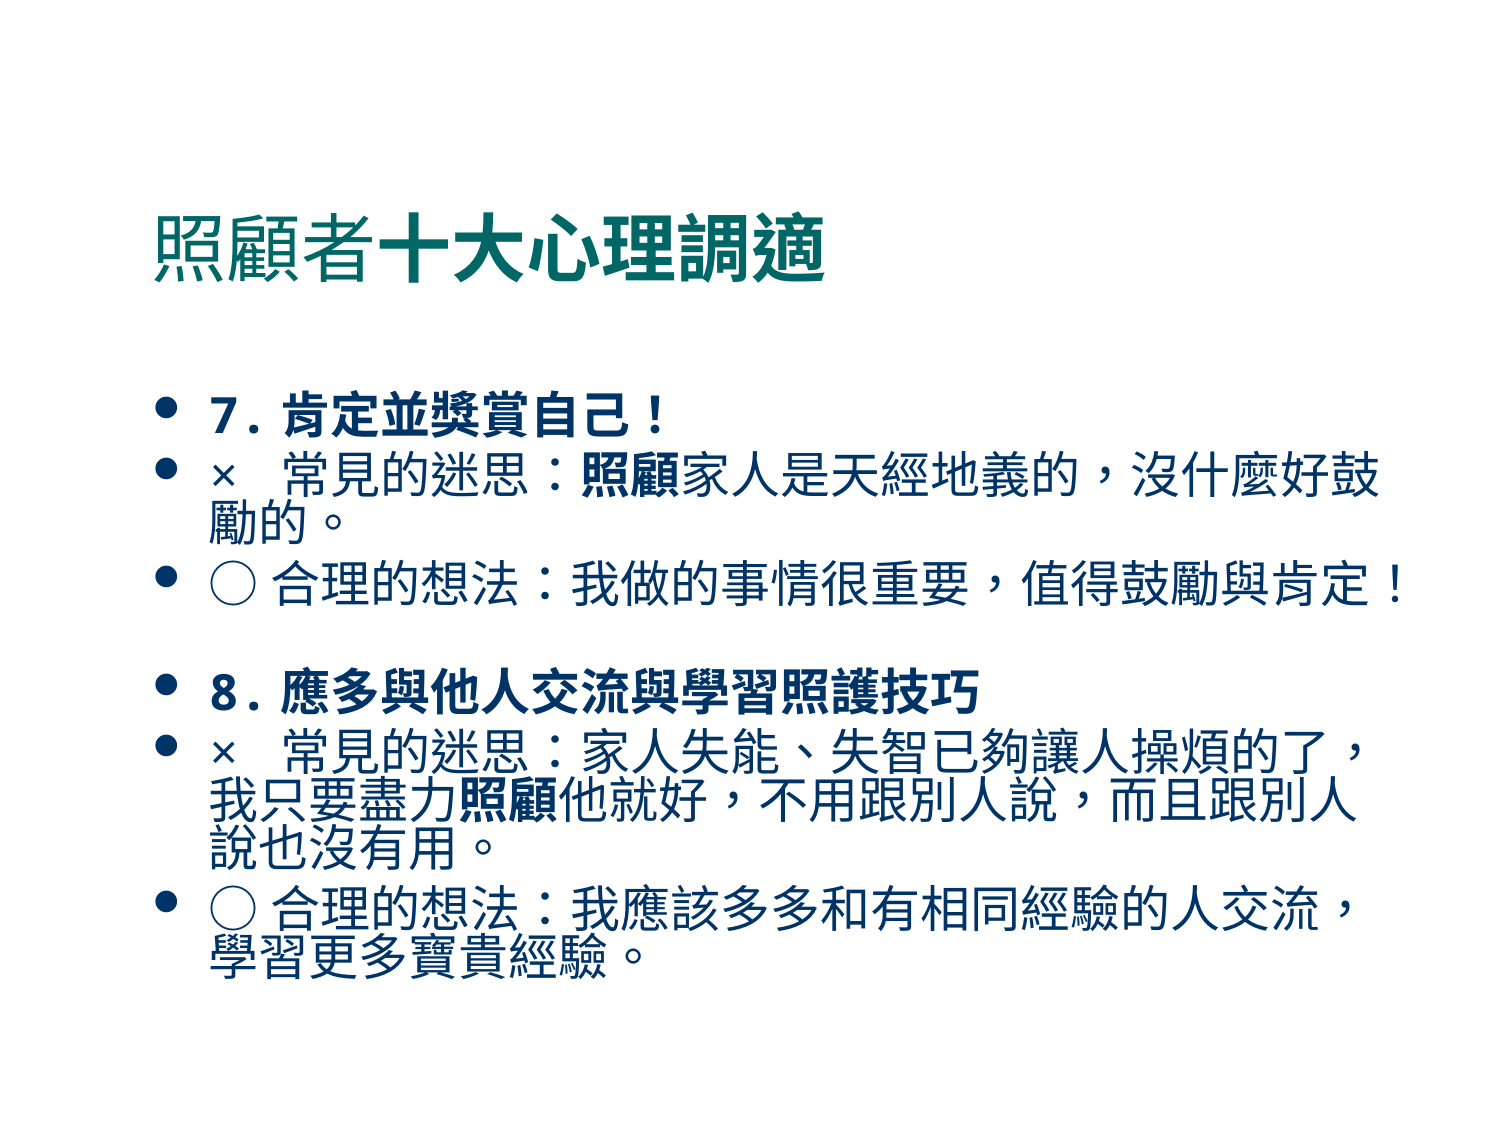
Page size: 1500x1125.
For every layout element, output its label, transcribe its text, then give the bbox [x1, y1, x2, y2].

title 照顧者十大心理調適 [136, 136, 1414, 301]
list 7.肯定並獎賞自己！ × 常見的迷思：照顧家人是天經地義的，沒什麼好鼓勵的。 ○合理的想法：我做的事情很重要，值得鼓勵與肯定！ 8.應多與他人交流與學習照護技巧 × 常見的迷思：家人失能、失智已夠讓人操煩的了，我只要盡力照顧他就好，不用跟別人說，而且跟別人說也沒有用。 ○合理的想法：我應該多多和有相同經驗的人交流，學習更多寶貴經驗。 [137, 387, 1400, 1114]
